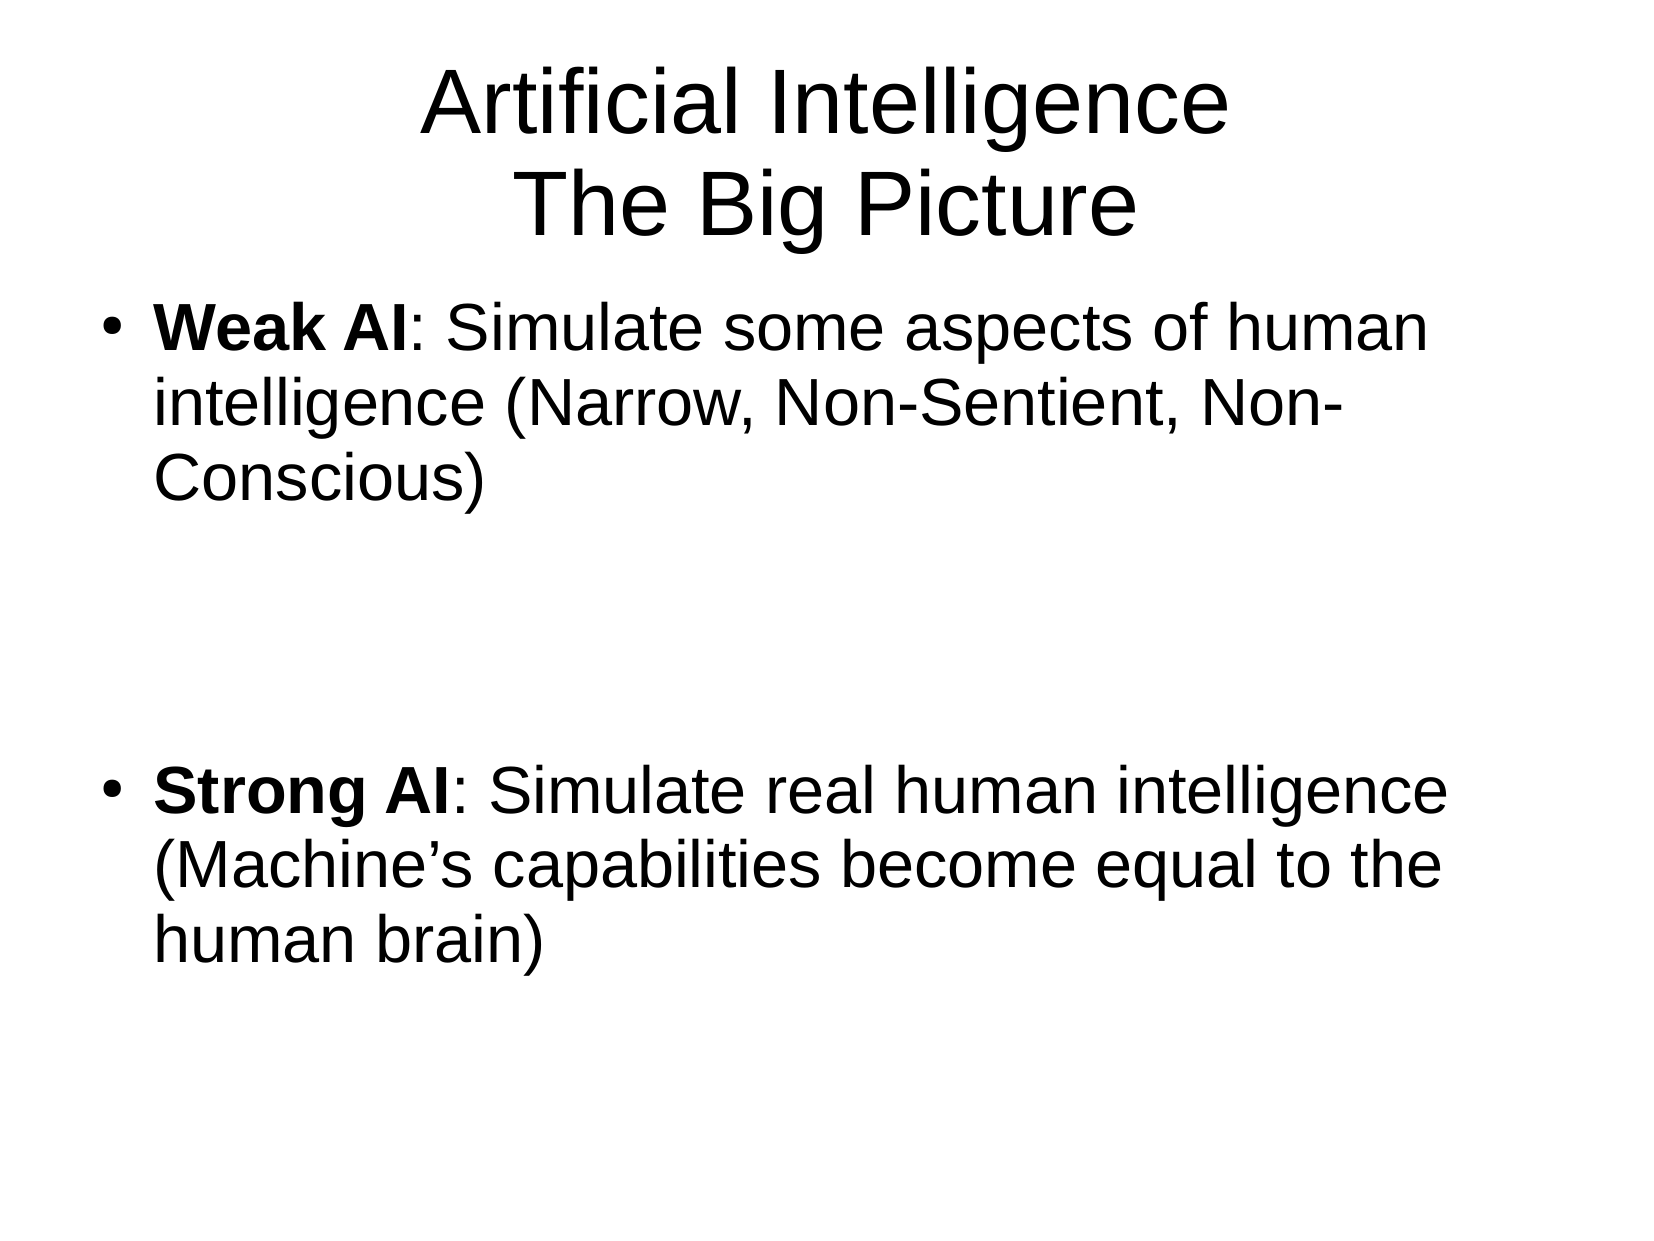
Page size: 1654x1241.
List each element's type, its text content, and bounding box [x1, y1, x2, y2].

list Weak AI: Simulate some aspects of human intelligence (Narrow, Non-Sentient, Non-Conscious) Strong AI: Simulate real human intelligence (Machine’s capabilities become equal to the human brain) [82, 290, 1571, 1010]
title Artificial Intelligence The Big Picture [82, 49, 1571, 257]
